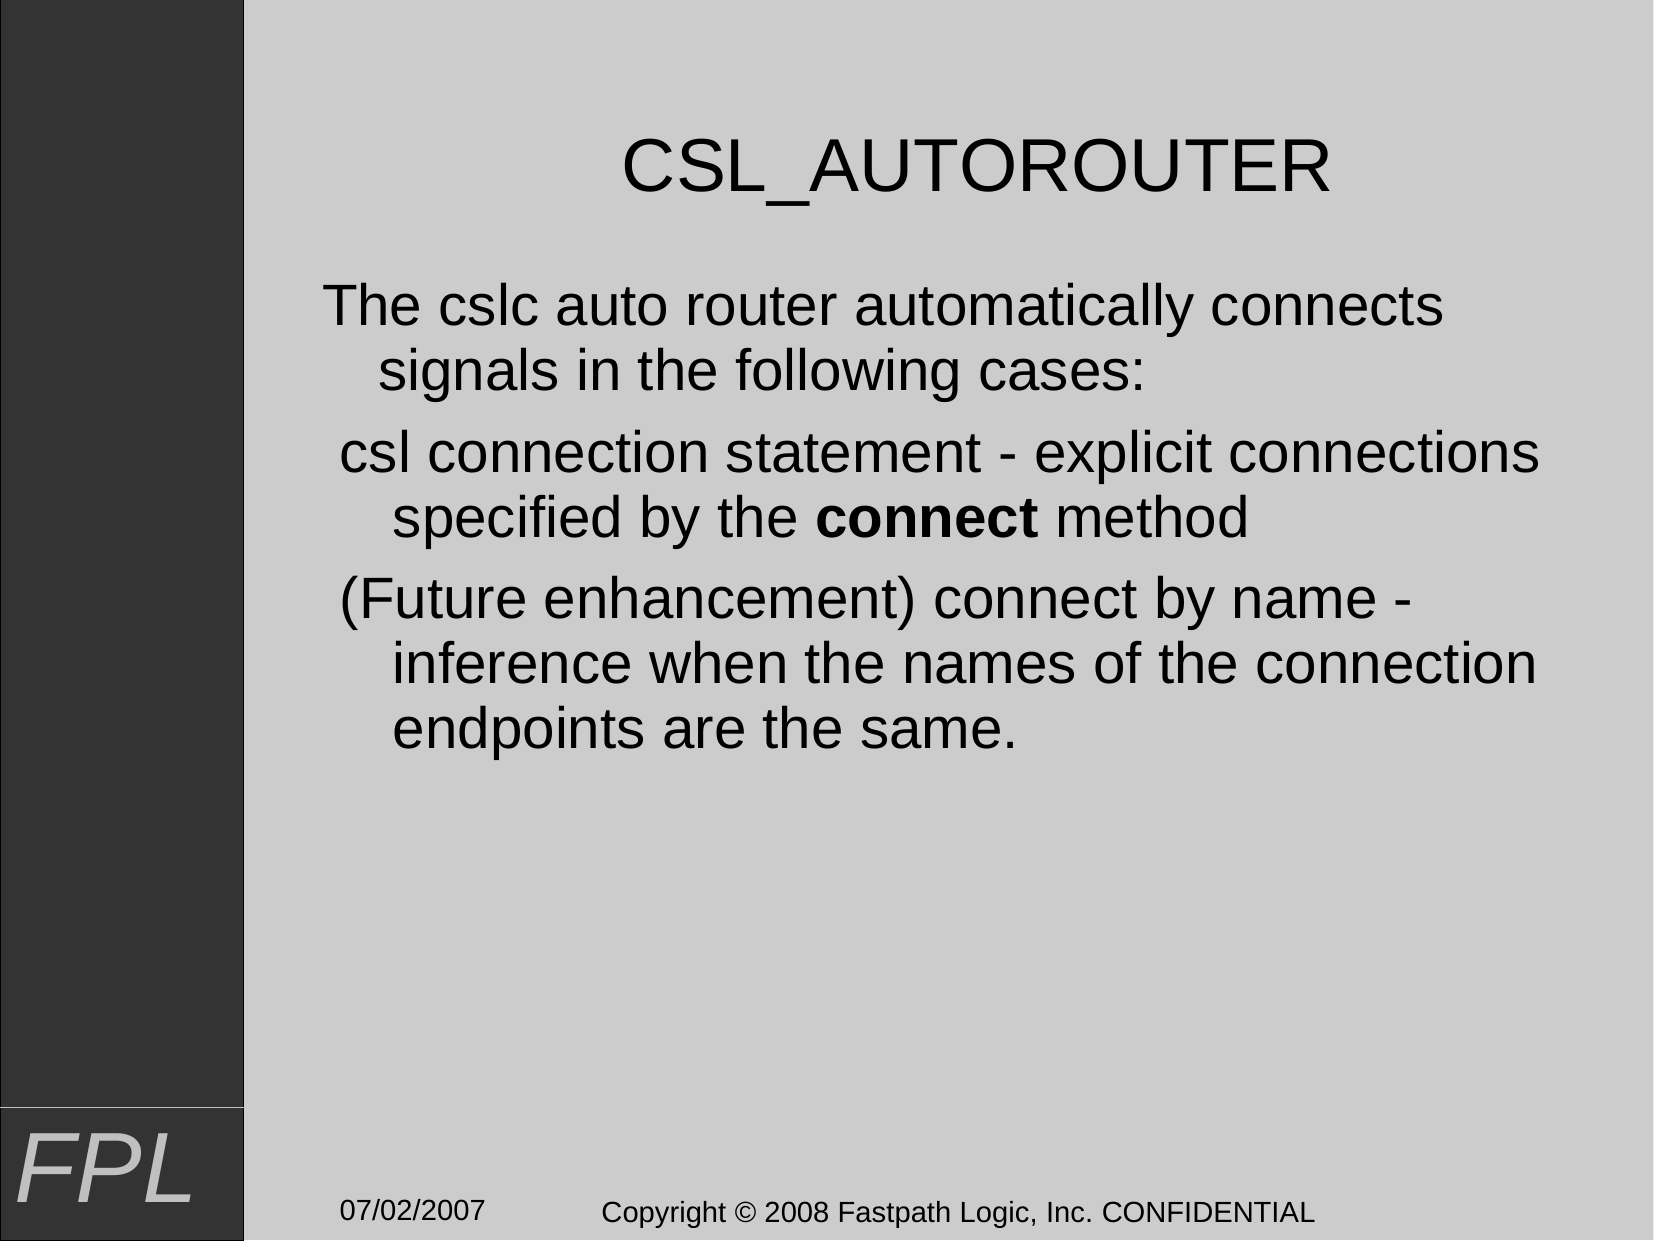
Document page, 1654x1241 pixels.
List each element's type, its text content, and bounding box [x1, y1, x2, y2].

list The cslc auto router automatically connects signals in the following cases: csl connection statement - explicit connections specified by the connect method (Future enhancement) connect by name - inference when the names of the connection endpoints are the same. [322, 272, 1634, 1179]
title CSL_AUTOROUTER [426, 57, 1529, 272]
